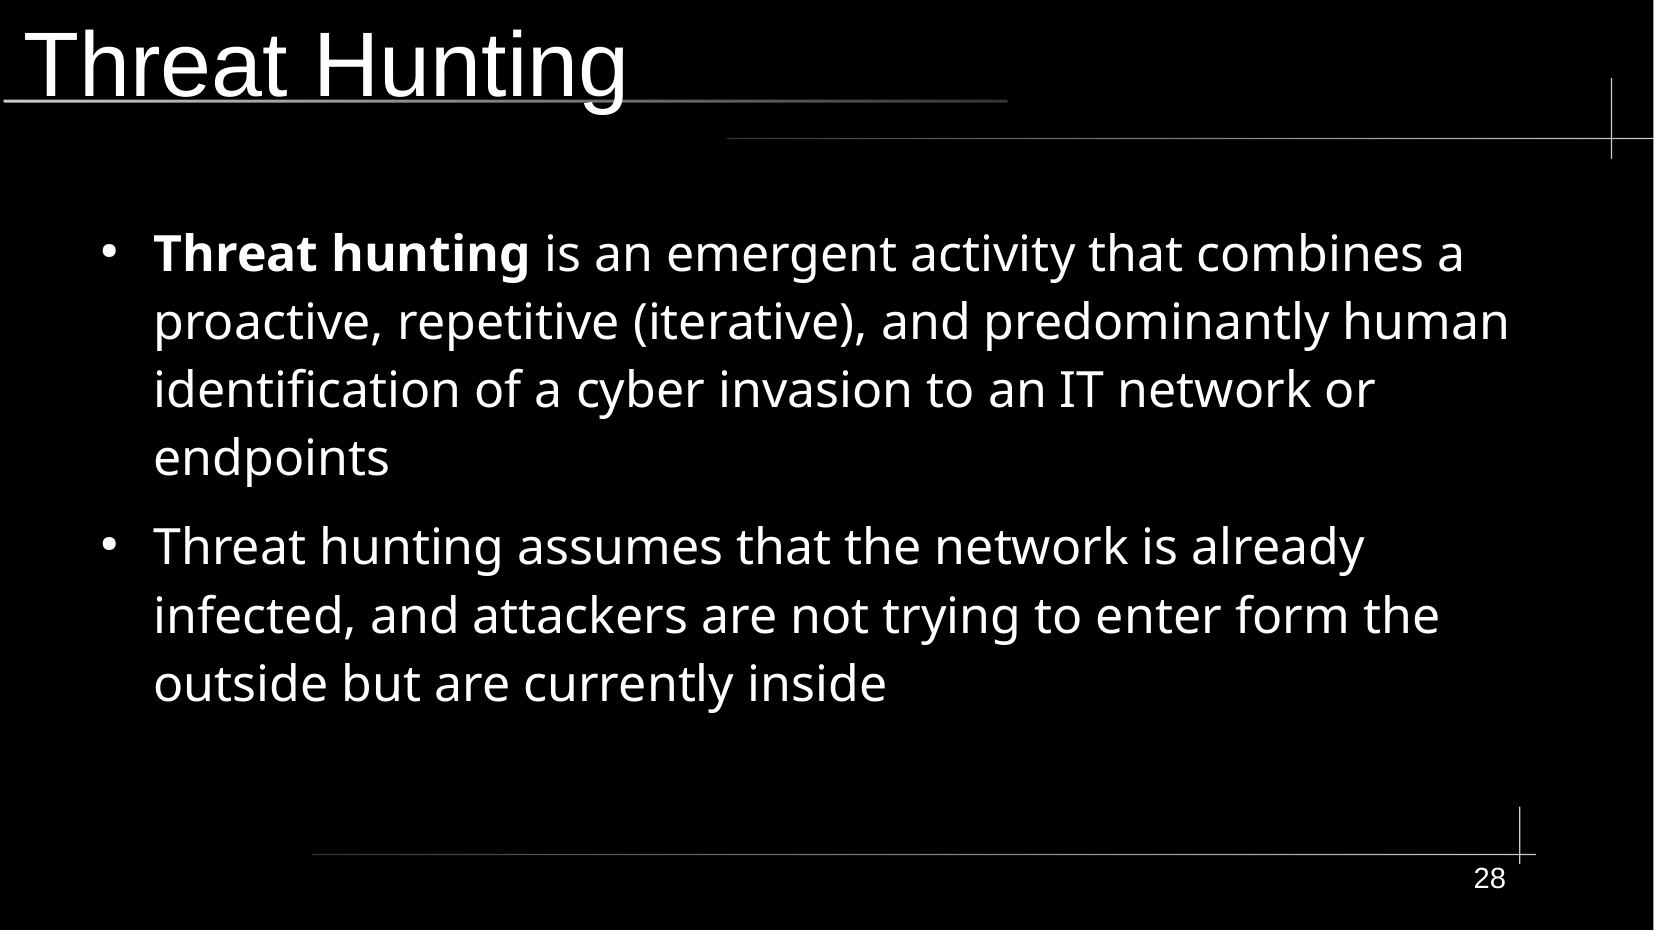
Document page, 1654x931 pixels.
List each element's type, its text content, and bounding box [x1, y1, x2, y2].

list Threat hunting is an emergent activity that combines a proactive, repetitive (iterative), and predominantly human identification of a cyber invasion to an IT network or endpoints Threat hunting assumes that the network is already infected, and attackers are not trying to enter form the outside but are currently inside [82, 217, 1571, 758]
title Threat Hunting [23, 11, 1589, 119]
